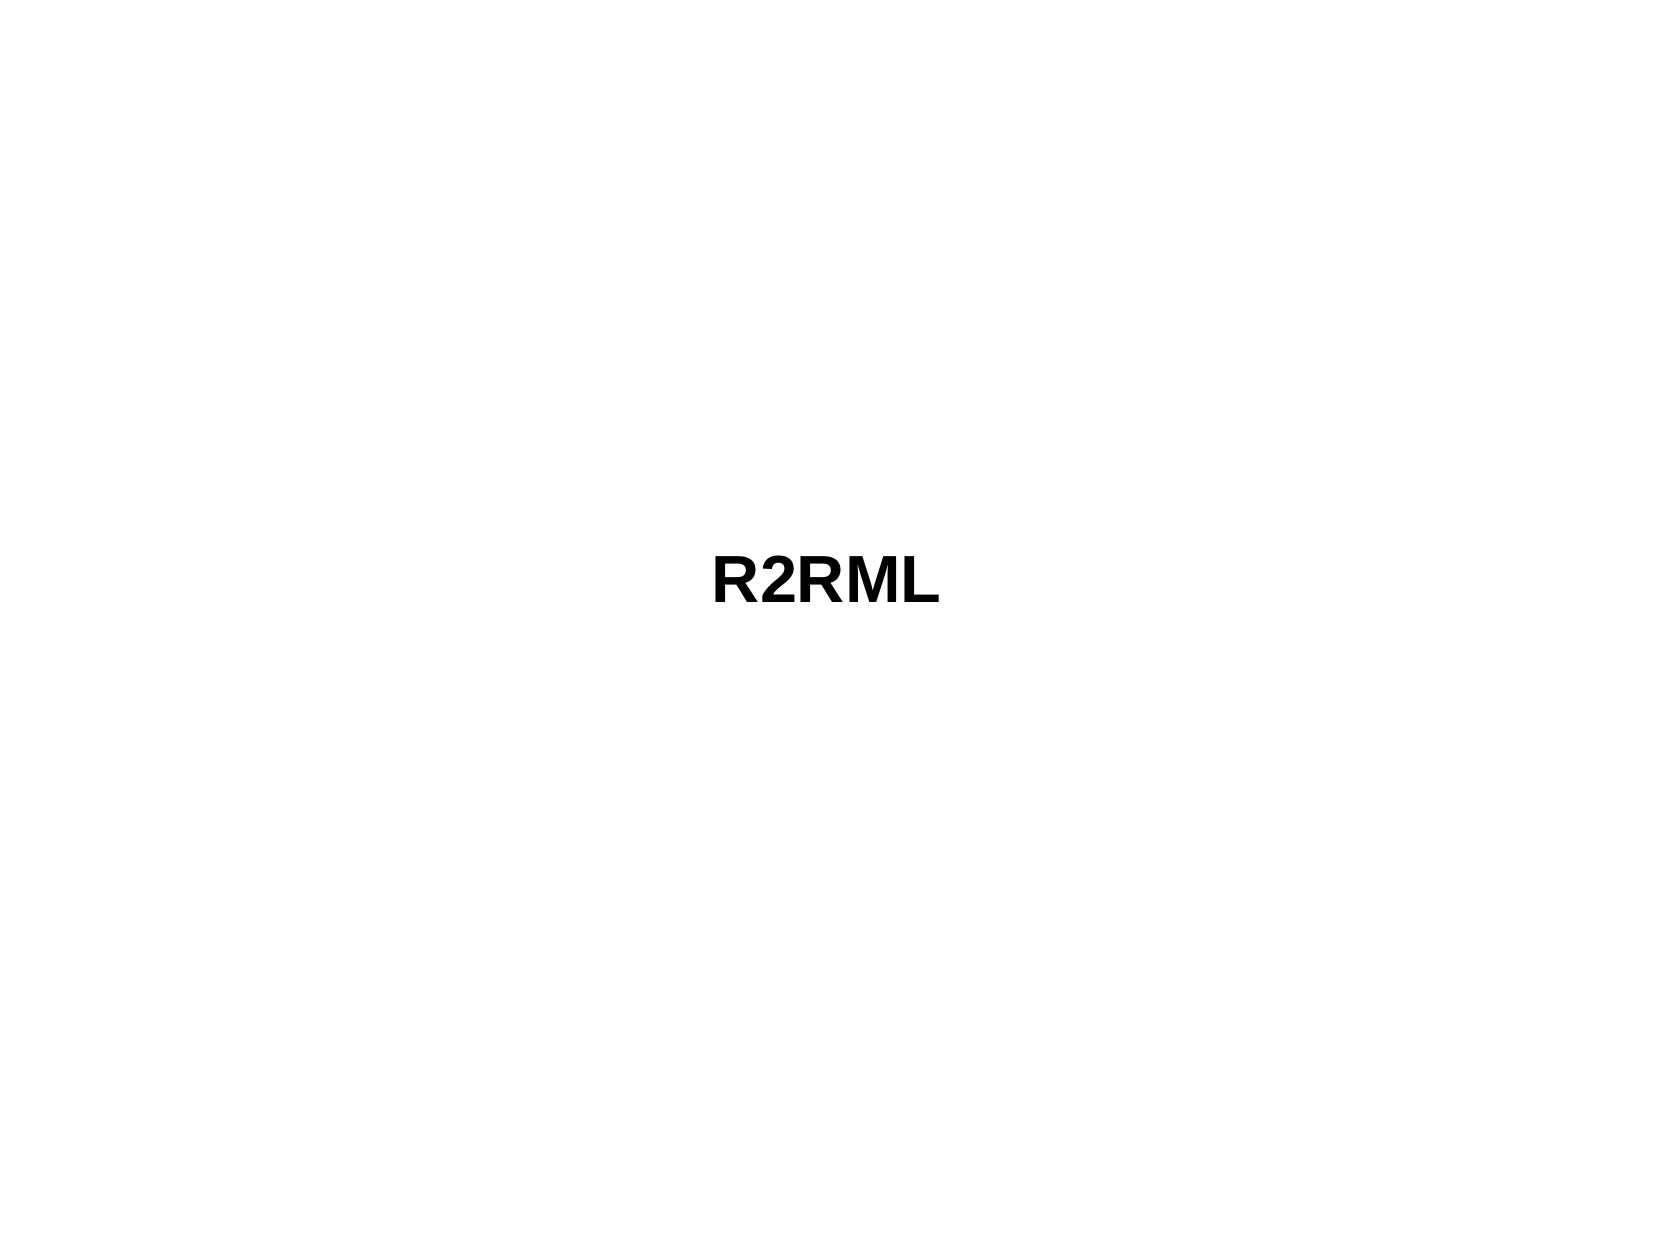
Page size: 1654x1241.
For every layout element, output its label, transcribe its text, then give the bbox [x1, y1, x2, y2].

subtitle R2RML [82, 56, 1571, 1102]
